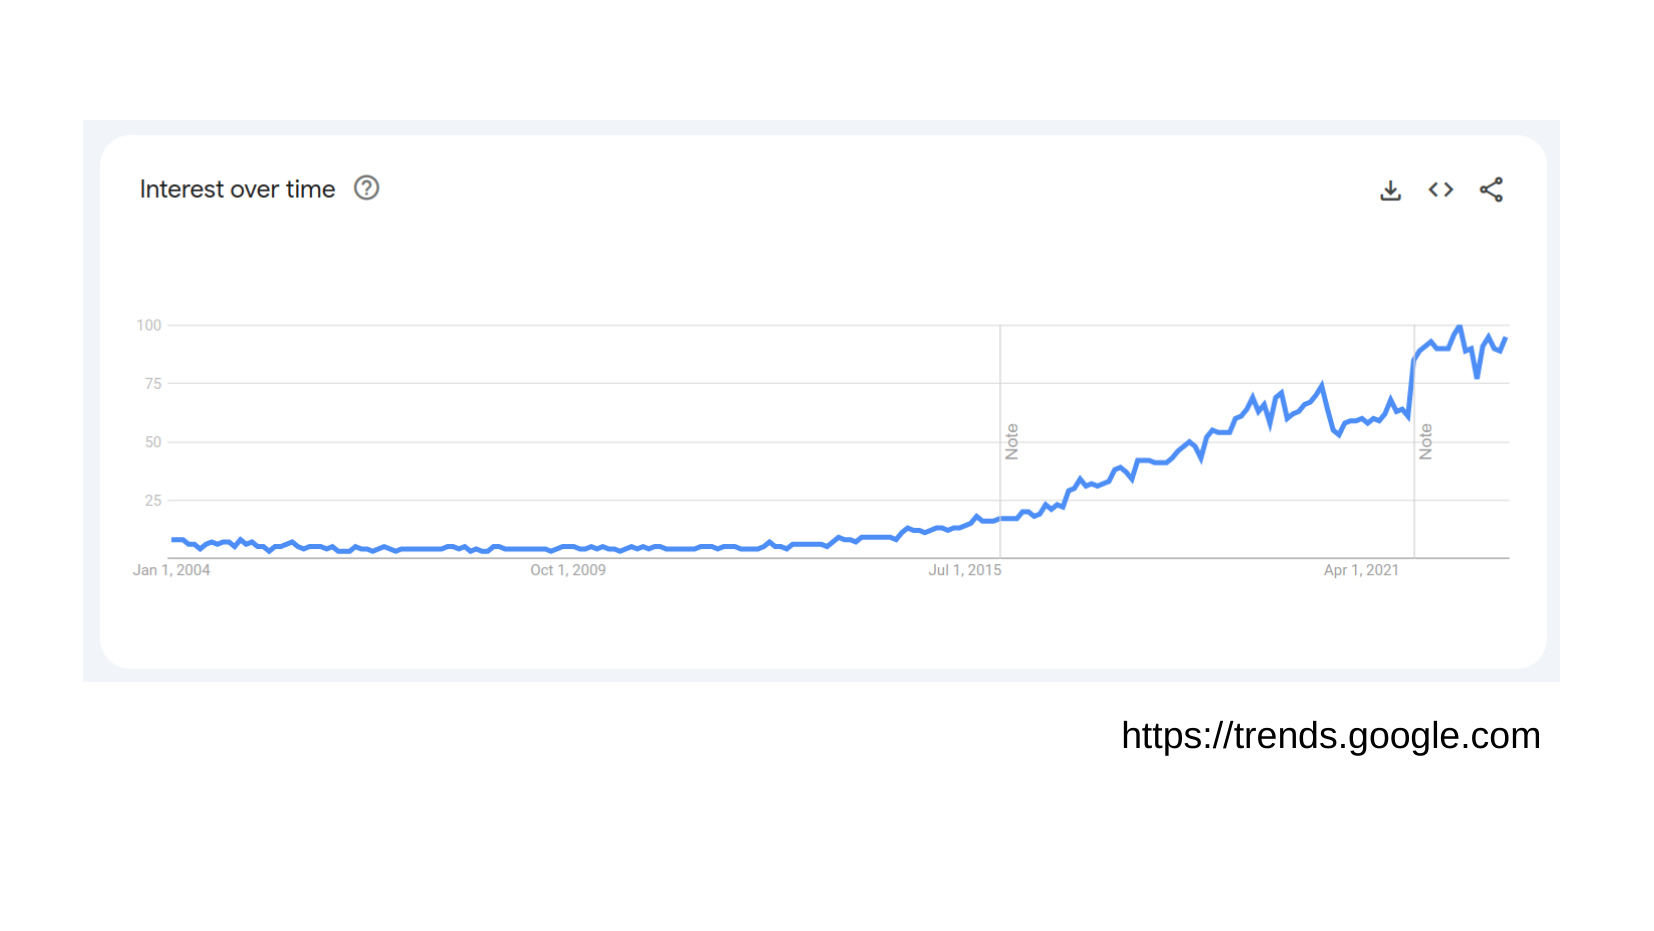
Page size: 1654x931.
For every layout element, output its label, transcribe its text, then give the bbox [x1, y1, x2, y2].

text_box https://trends.google.com [1106, 706, 1563, 764]
picture [83, 120, 1560, 682]
